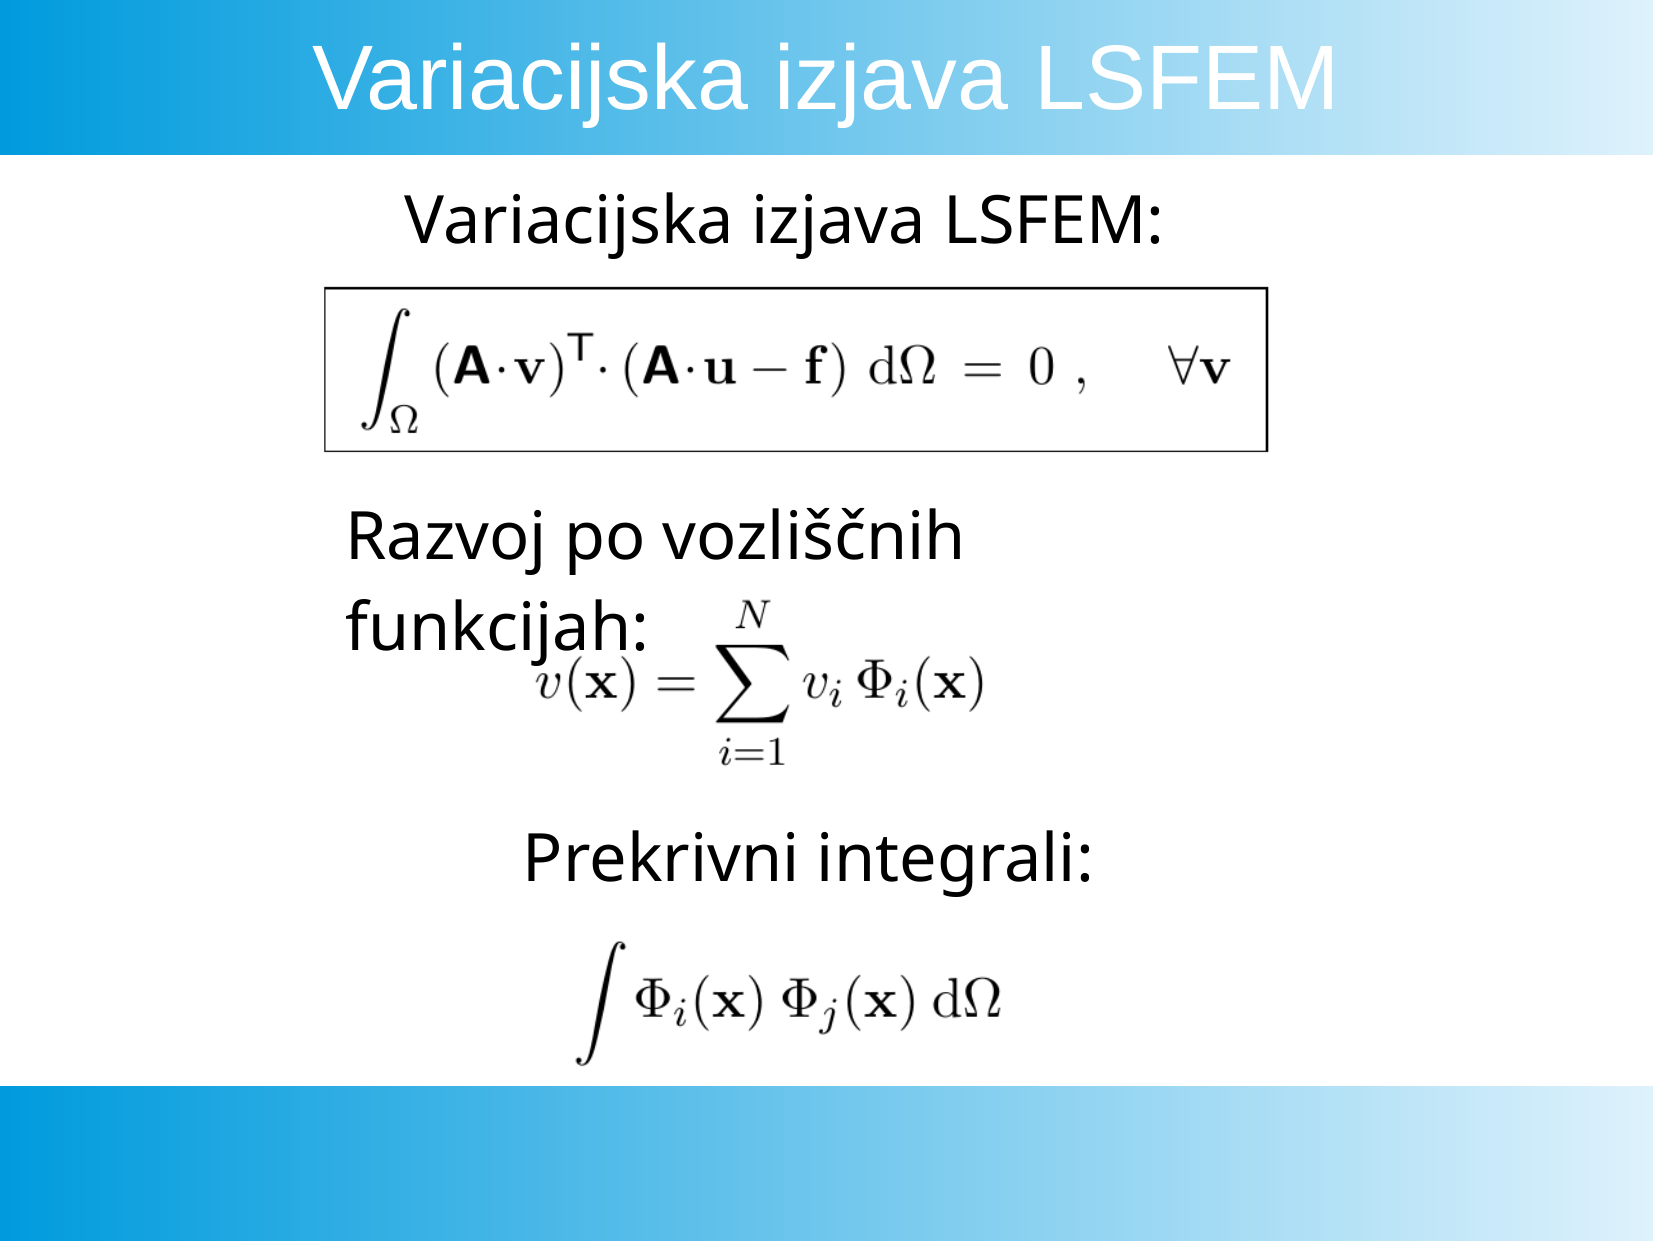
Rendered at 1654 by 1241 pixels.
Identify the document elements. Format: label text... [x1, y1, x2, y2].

picture [318, 282, 1276, 461]
picture [555, 925, 1016, 1083]
picture [518, 603, 1004, 792]
text_box Razvoj po vozliščnih funkcijah: [330, 481, 1300, 603]
text_box Variacijska izjava LSFEM: [389, 165, 1300, 287]
text_box Prekrivni integrali: [507, 803, 1123, 925]
title Variacijska izjava LSFEM [82, 25, 1571, 130]
